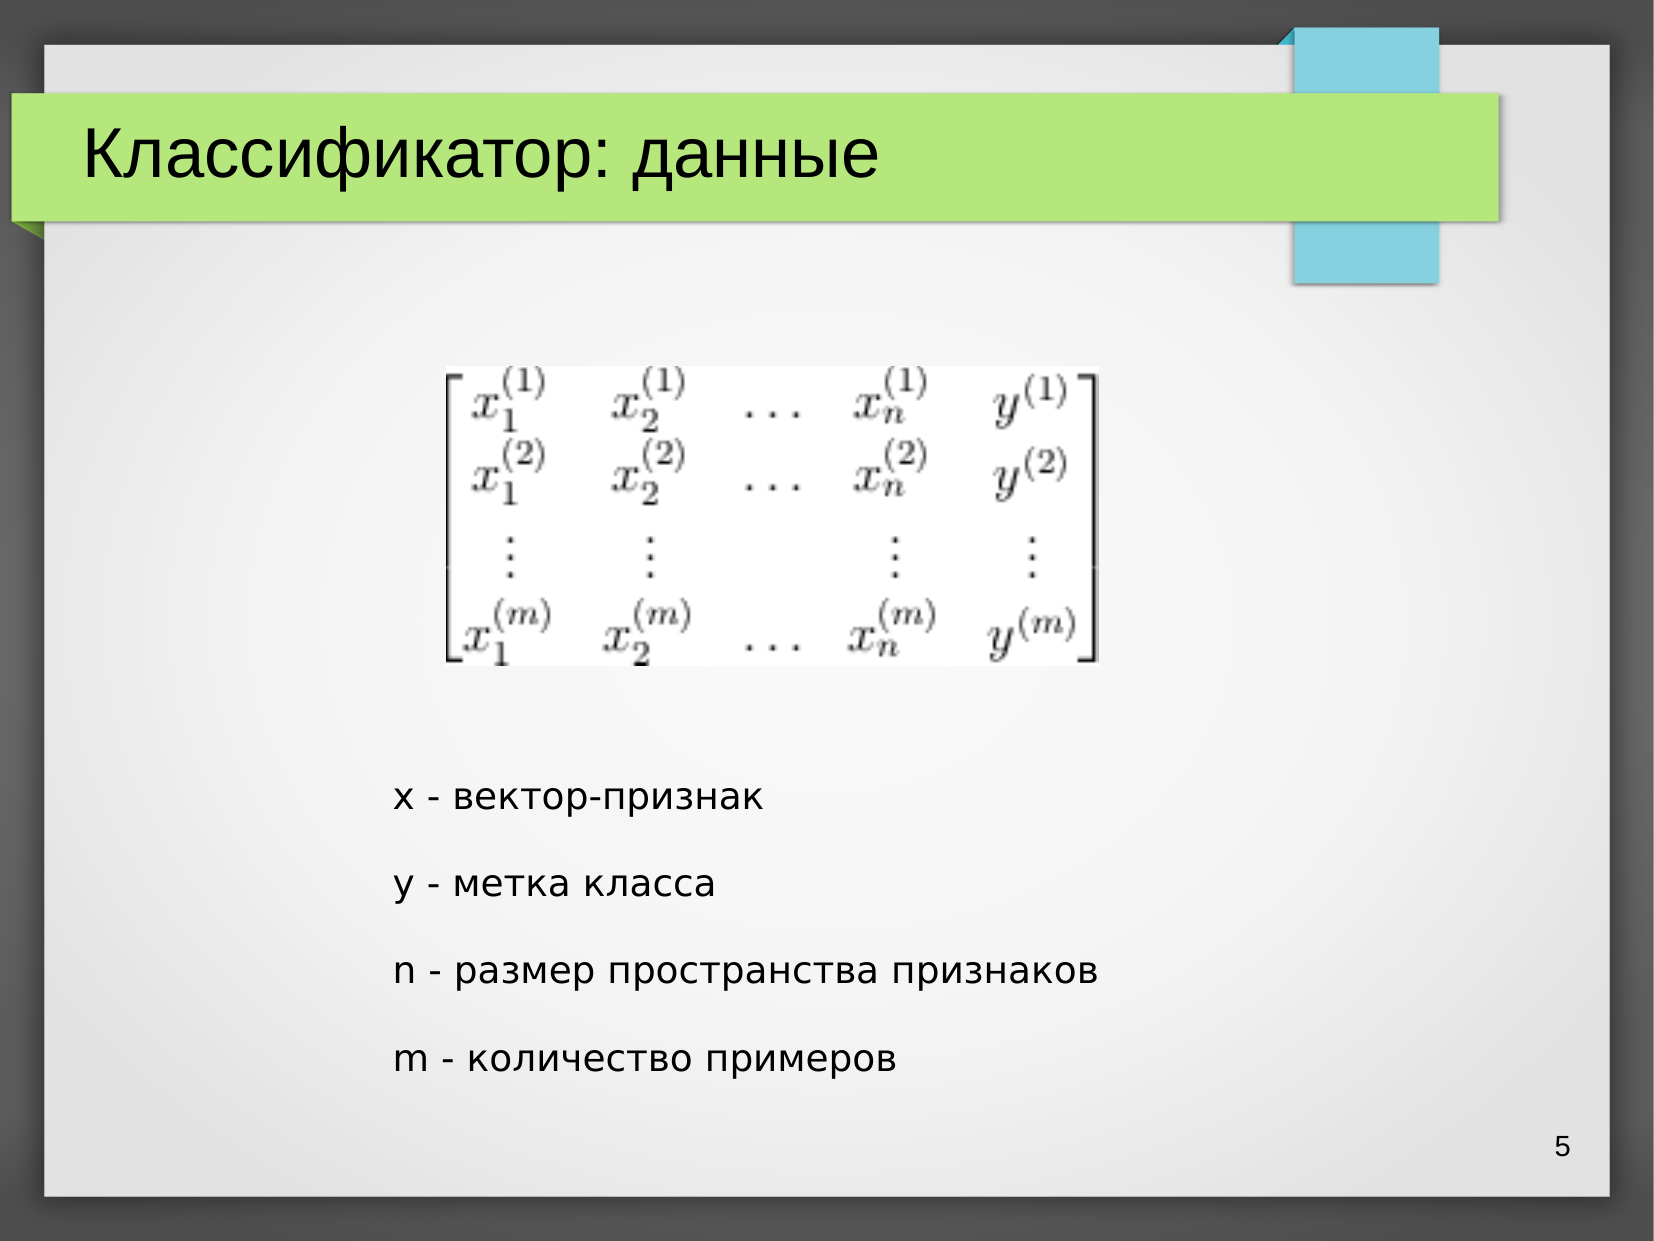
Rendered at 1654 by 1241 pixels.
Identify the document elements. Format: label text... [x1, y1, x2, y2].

picture [0, 0, 1654, 1241]
title Классификатор: данные [82, 49, 1571, 257]
text_box x - вектор-признак y - метка класса n - размер пространства признаков m - количество примеров [377, 767, 1335, 1131]
